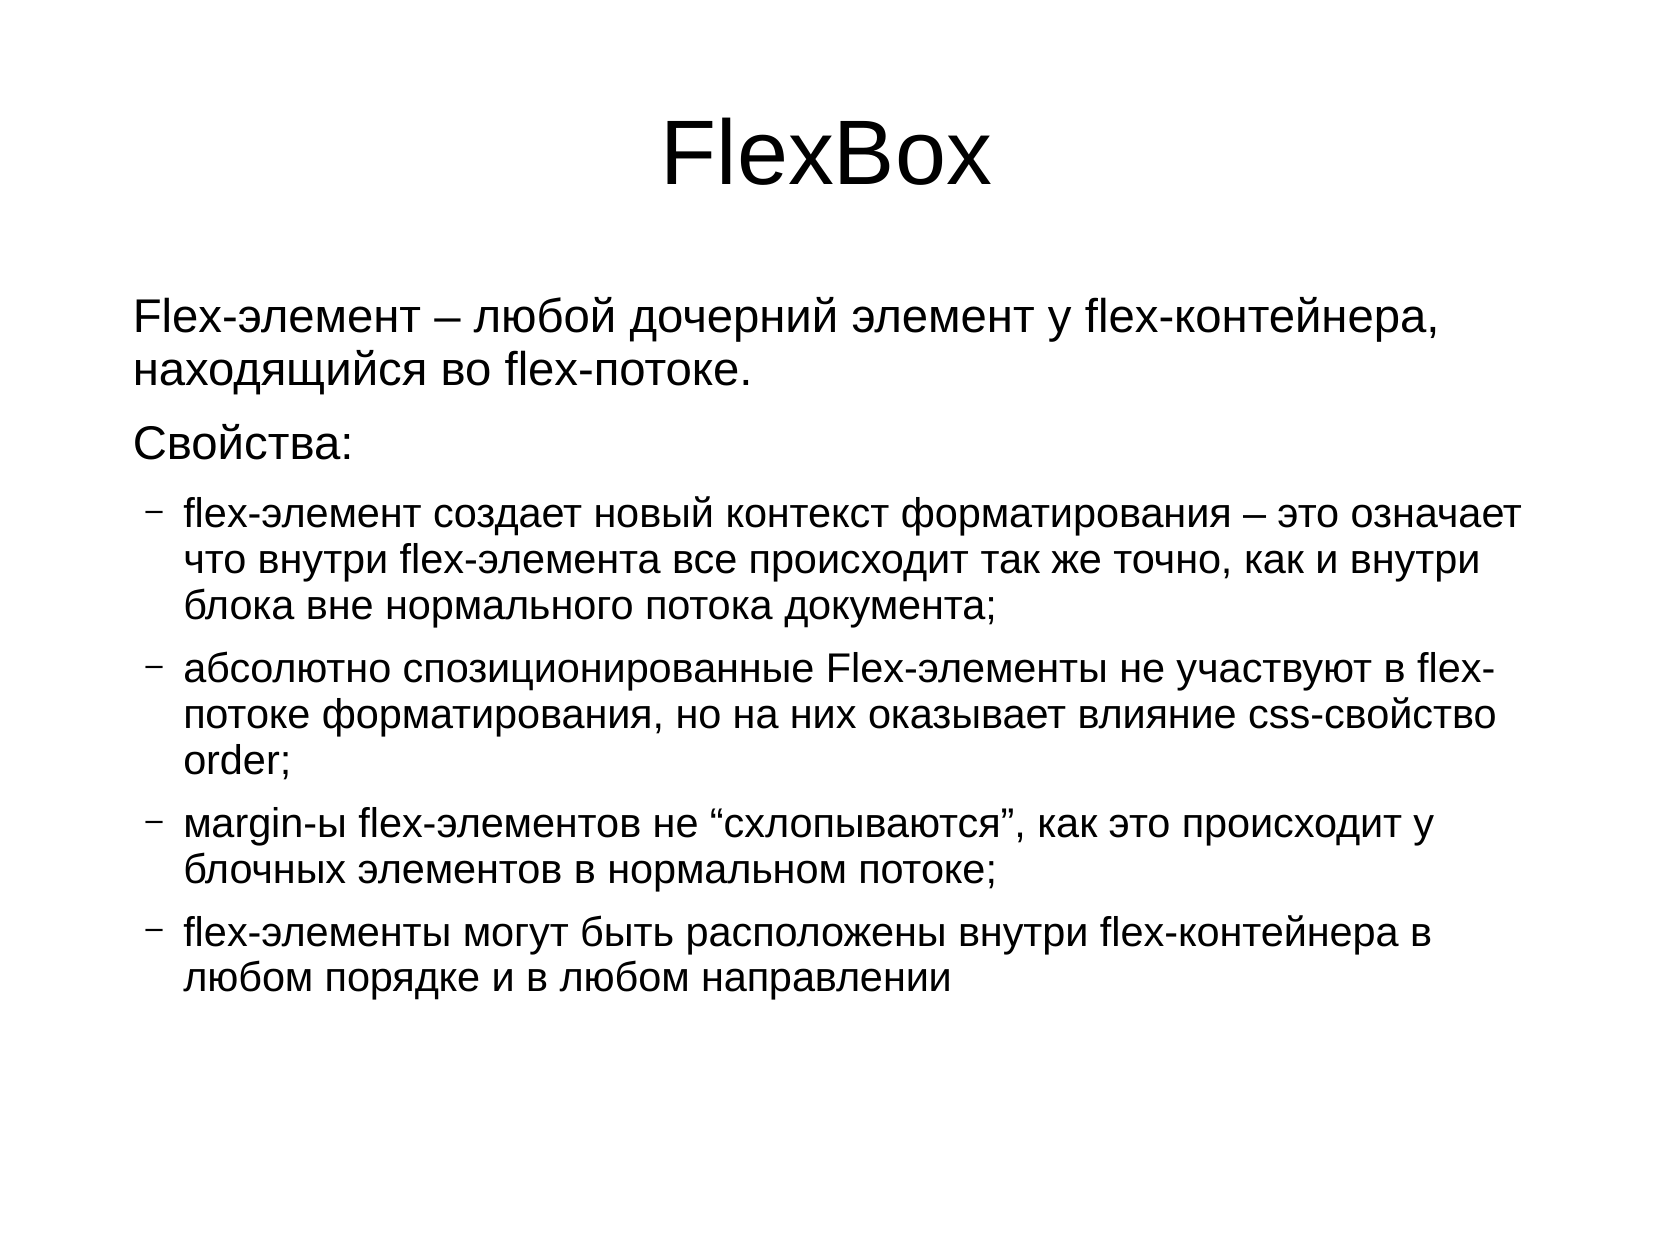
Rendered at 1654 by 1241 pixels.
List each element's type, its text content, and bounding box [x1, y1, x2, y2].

title FlexBox [82, 49, 1571, 257]
list Flex-элемент – любой дочерний элемент у flex-контейнера, находящийся во flex-потоке. Свойства: flex-элемент создает новый контекст форматирования – это означает что внутри flex-элемента все происходит так же точно, как и внутри блока вне нормального потока документа; абсолютно спозиционированные Flex-элементы не участвуют в flex-потоке форматирования, но на них оказывает влияние css-свойство order; мargin-ы flex-элементов не “схлопываются”, как это происходит у блочных элементов в нормальном потоке; flex-элементы могут быть расположены внутри flex-контейнера в любом порядке и в любом направлении [82, 290, 1571, 1010]
